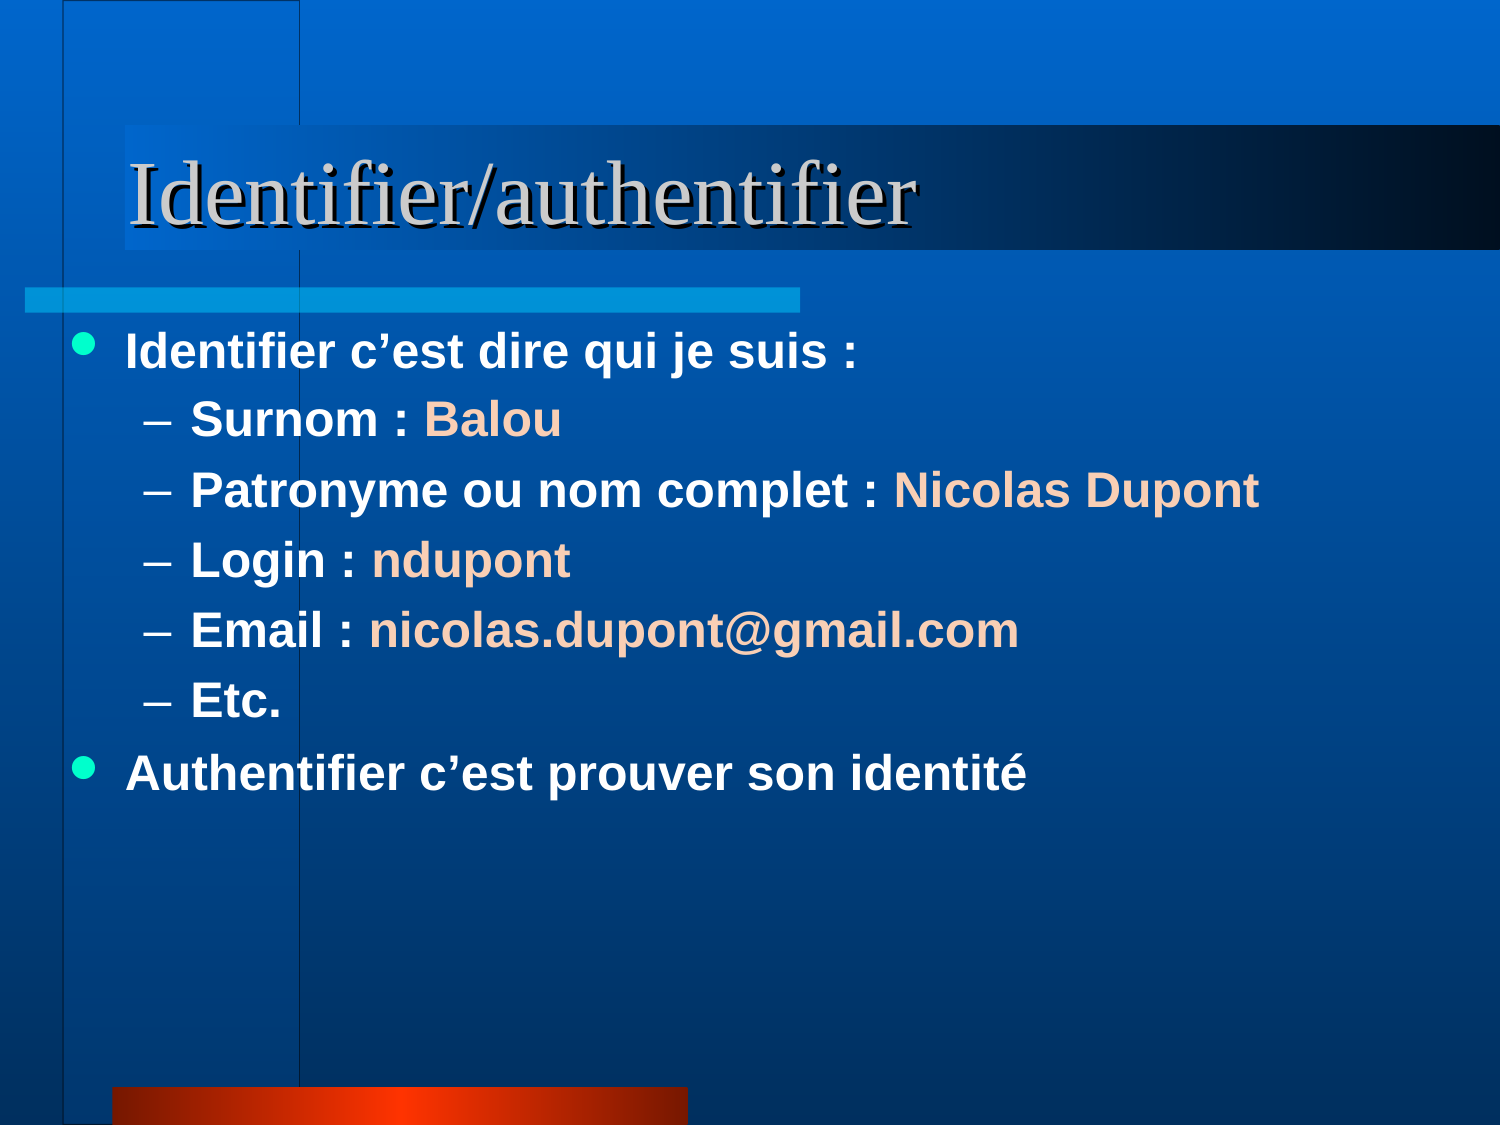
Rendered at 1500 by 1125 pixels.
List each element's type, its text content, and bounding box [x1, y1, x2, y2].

title Identifier/authentifier [112, 99, 1388, 288]
list Identifier c’est dire qui je suis : Surnom : Balou Patronyme ou nom complet : Nicolas Dupont Login : ndupont Email : nicolas.dupont@gmail.com Etc. Authentifier c’est prouver son identité [53, 324, 1418, 1029]
